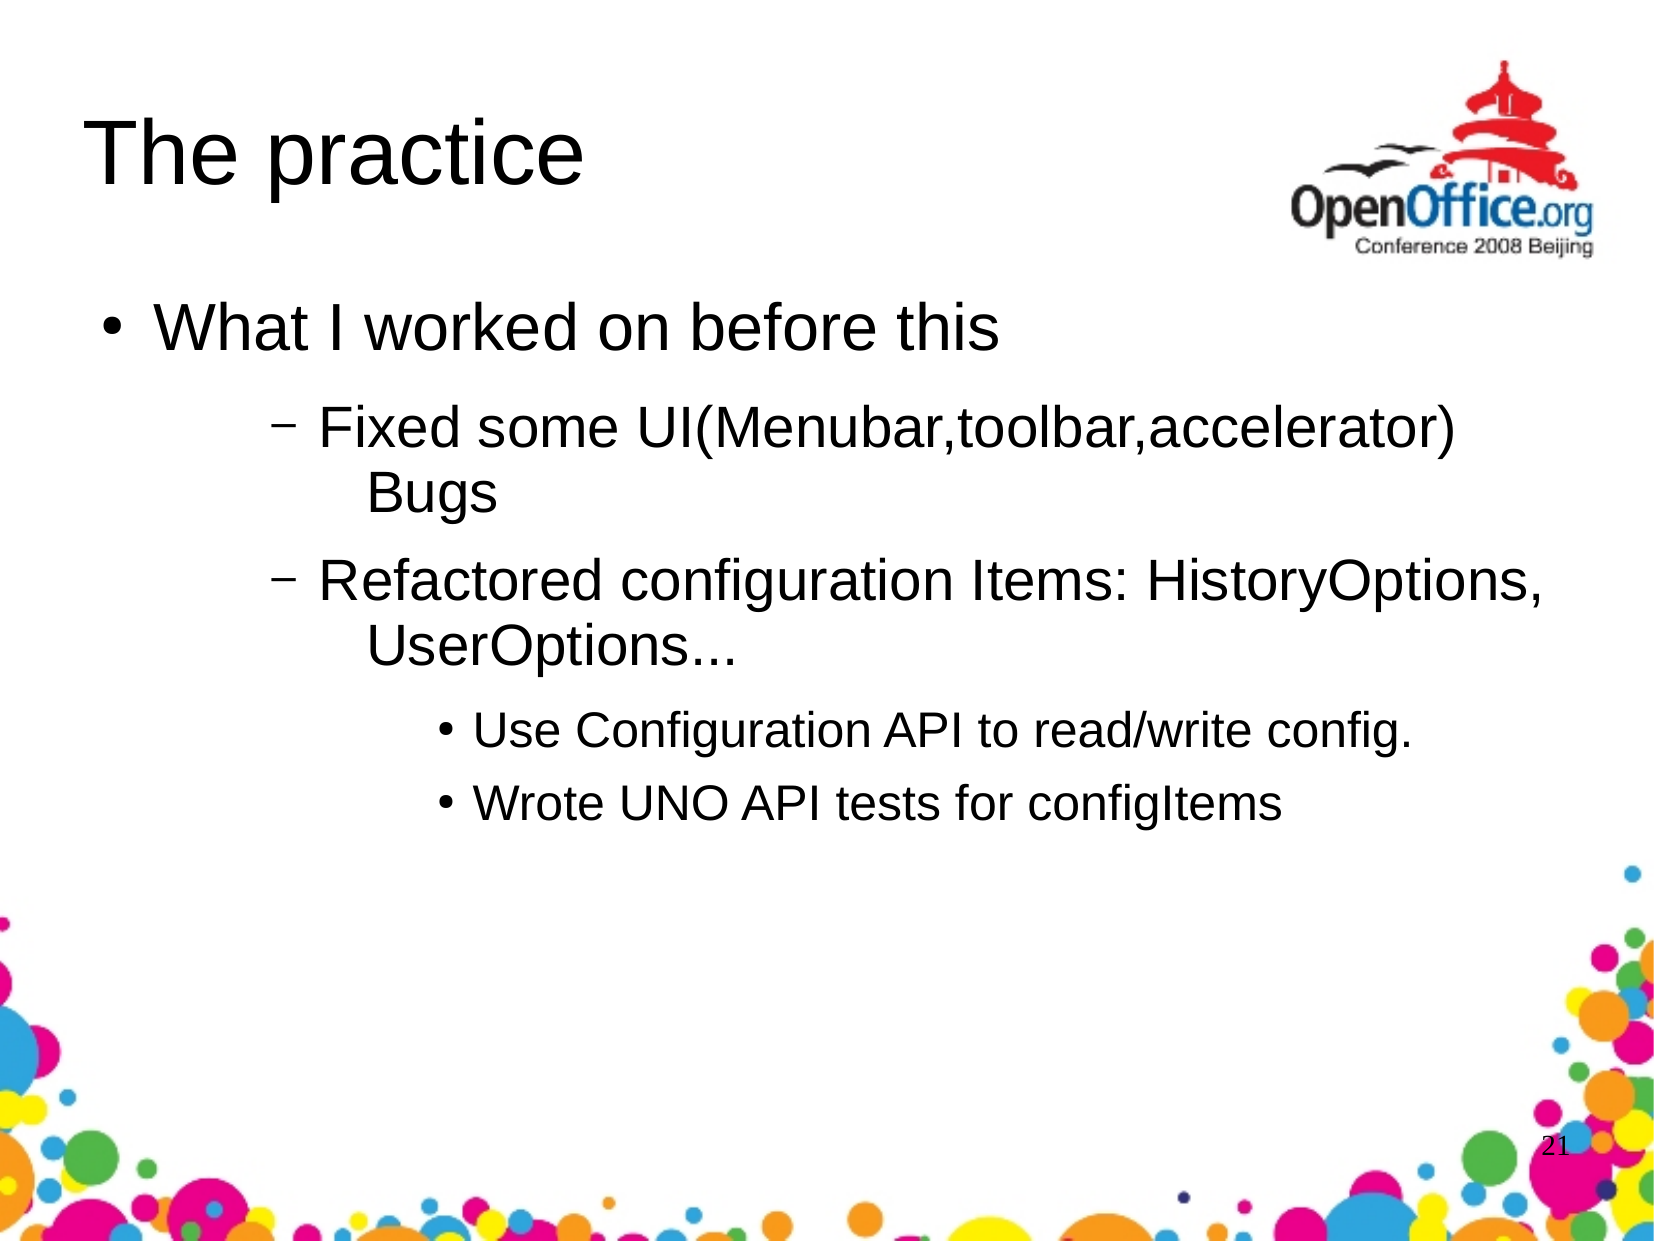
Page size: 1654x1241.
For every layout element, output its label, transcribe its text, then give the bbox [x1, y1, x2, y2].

list What I worked on before this Fixed some UI(Menubar,toolbar,accelerator) Bugs Refactored configuration Items: HistoryOptions, UserOptions... Use Configuration API to read/write config. Wrote UNO API tests for configItems [82, 290, 1571, 1109]
picture [0, 0, 1654, 1241]
title The practice [82, 49, 1571, 257]
